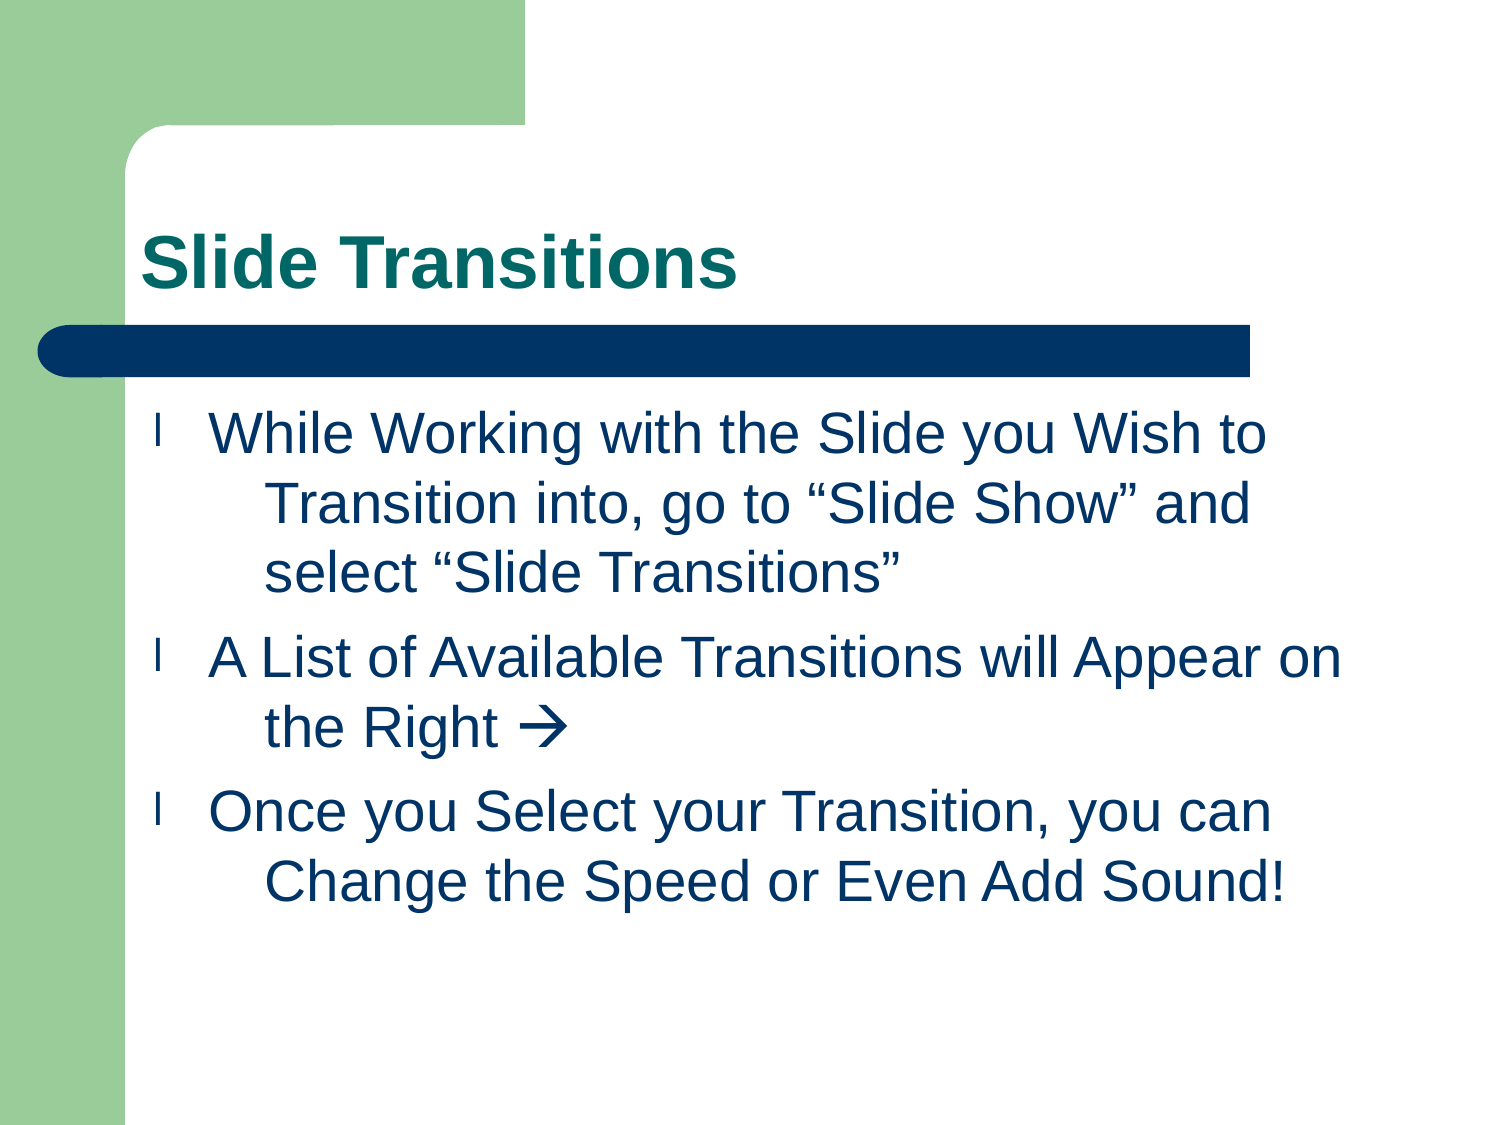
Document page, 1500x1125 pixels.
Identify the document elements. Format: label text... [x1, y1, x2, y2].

list While Working with the Slide you Wish to Transition into, go to “Slide Show” and select “Slide Transitions” A List of Available Transitions will Appear on the Right  Once you Select your Transition, you can Change the Speed or Even Add Sound! [137, 387, 1400, 999]
title Slide Transitions [125, 125, 1426, 313]
